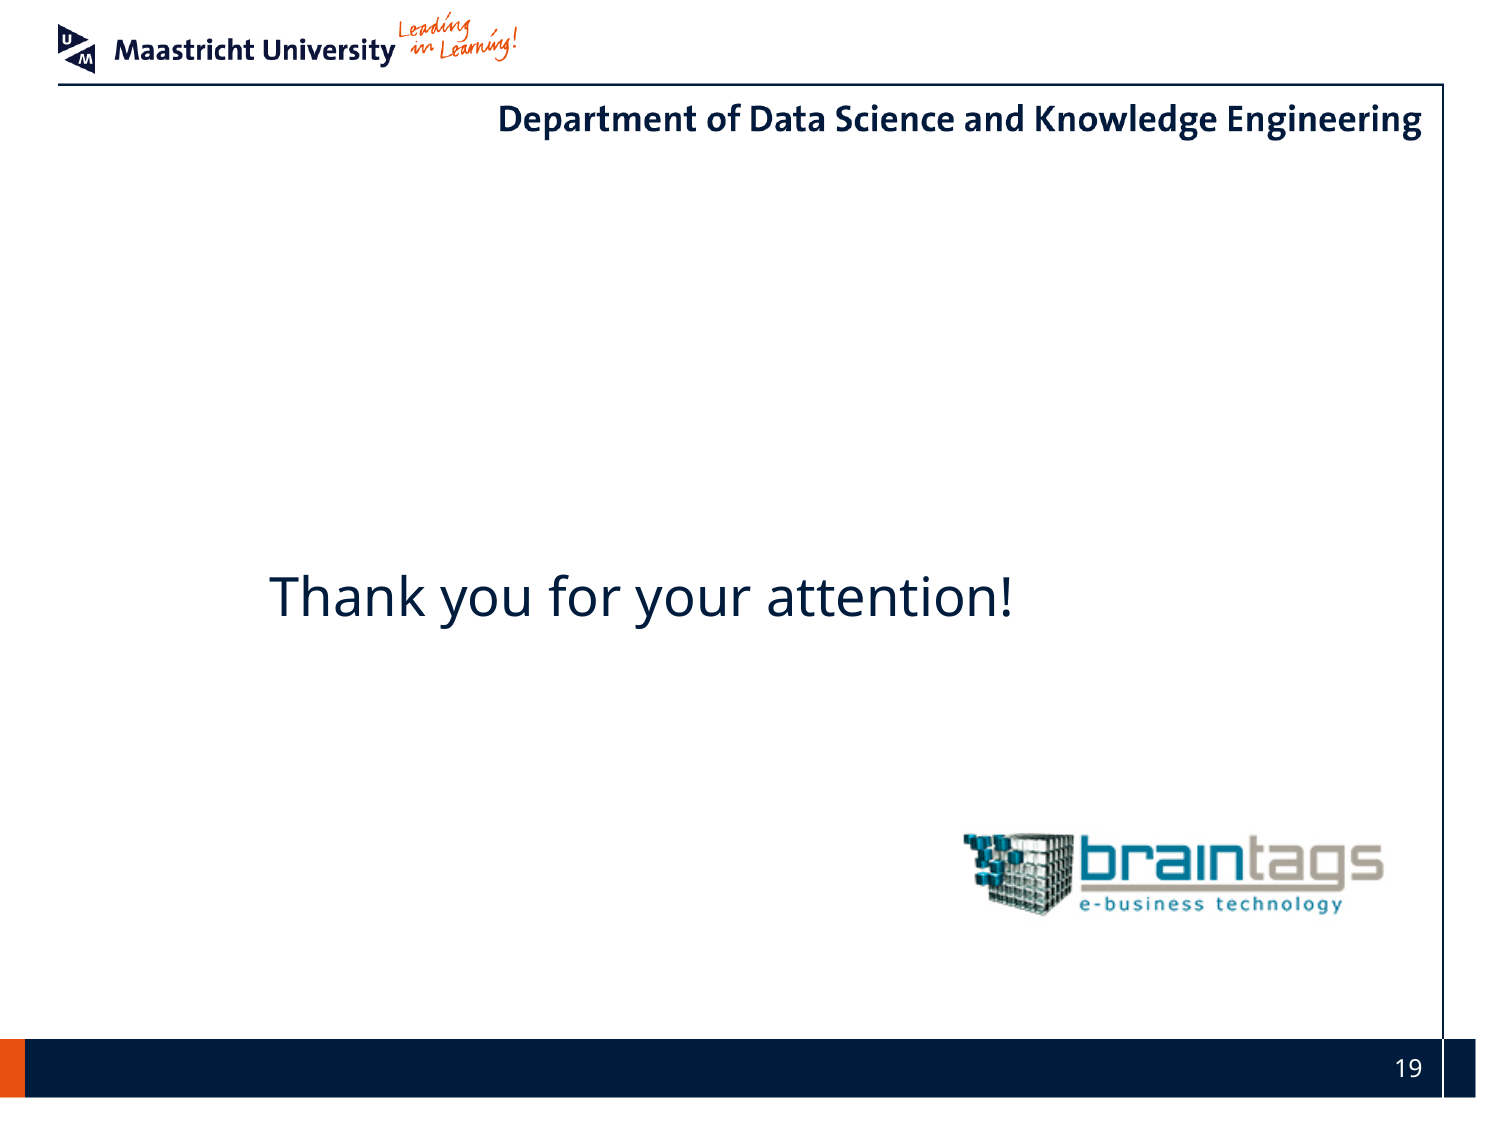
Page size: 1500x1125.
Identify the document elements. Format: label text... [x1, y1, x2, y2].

list Thank you for your attention! [57, 343, 1425, 1019]
picture [0, 0, 1500, 1125]
